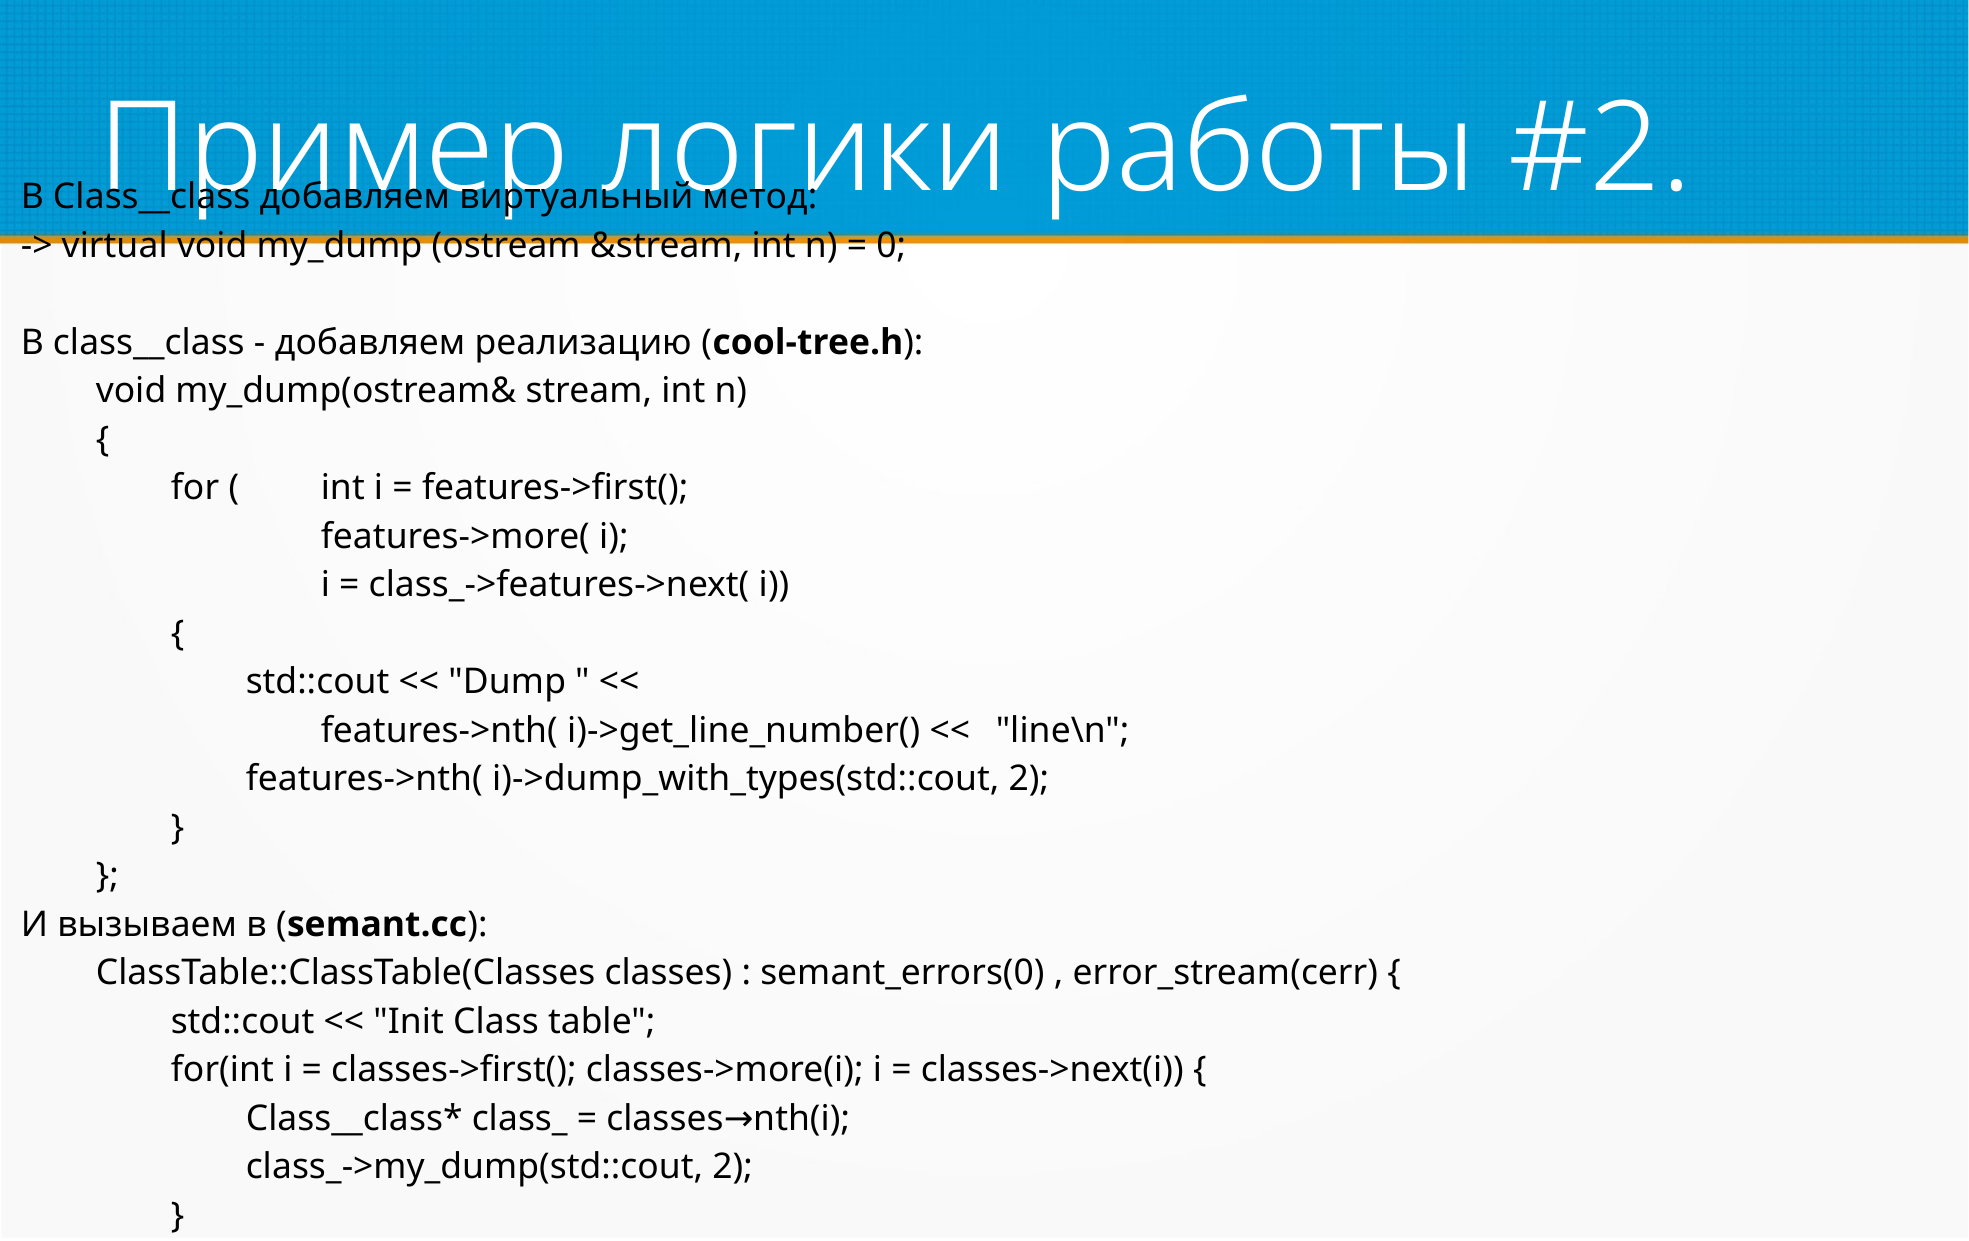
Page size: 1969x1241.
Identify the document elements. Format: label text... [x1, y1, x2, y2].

picture [109, 234, 161, 247]
picture [766, 240, 776, 247]
picture [406, 240, 417, 247]
picture [881, 234, 891, 247]
picture [385, 240, 394, 247]
picture [717, 240, 726, 247]
picture [705, 240, 714, 247]
picture [436, 234, 484, 247]
picture [553, 240, 562, 247]
picture [447, 240, 458, 247]
picture [512, 240, 522, 246]
picture [342, 234, 436, 247]
picture [274, 240, 283, 247]
picture [810, 240, 820, 247]
picture [832, 234, 880, 247]
picture [373, 240, 382, 247]
picture [0, 233, 1969, 1241]
picture [486, 234, 596, 247]
picture [788, 234, 832, 247]
picture [664, 240, 674, 246]
picture [328, 240, 339, 247]
picture [199, 240, 210, 247]
picture [596, 234, 603, 241]
picture [244, 234, 339, 247]
picture [262, 240, 271, 247]
title Пример логики работы #2. [98, 19, 1870, 227]
picture [639, 234, 786, 247]
picture [164, 234, 241, 247]
picture [565, 240, 574, 247]
picture [601, 234, 637, 247]
text_box В Class__class добавляем виртуальный метод: -> virtual void my_dump (ostream &stream, int n) = 0; В class__class - добавляем реализацию (cool-tree.h): void my_dump(ostream& stream, int n) { for ( int i = features->first(); features->more( i); i = class_->features->next( i)) { std::cout << "Dump " << features->nth( i)->get_line_number() << "line\n"; features->nth( i)->dump_with_types(std::cout, 2); } }; И вызываем в (semant.cc): ClassTable::ClassTable(Classes classes) : semant_errors(0) , error_stream(cerr) { std::cout << "Init Class table"; for(int i = classes->first(); classes->more(i); i = classes->next(i)) { Class__class* class_ = classes→nth(i); class_->my_dump(std::cout, 2); } } [15, 247, 1936, 1210]
picture [230, 240, 241, 247]
